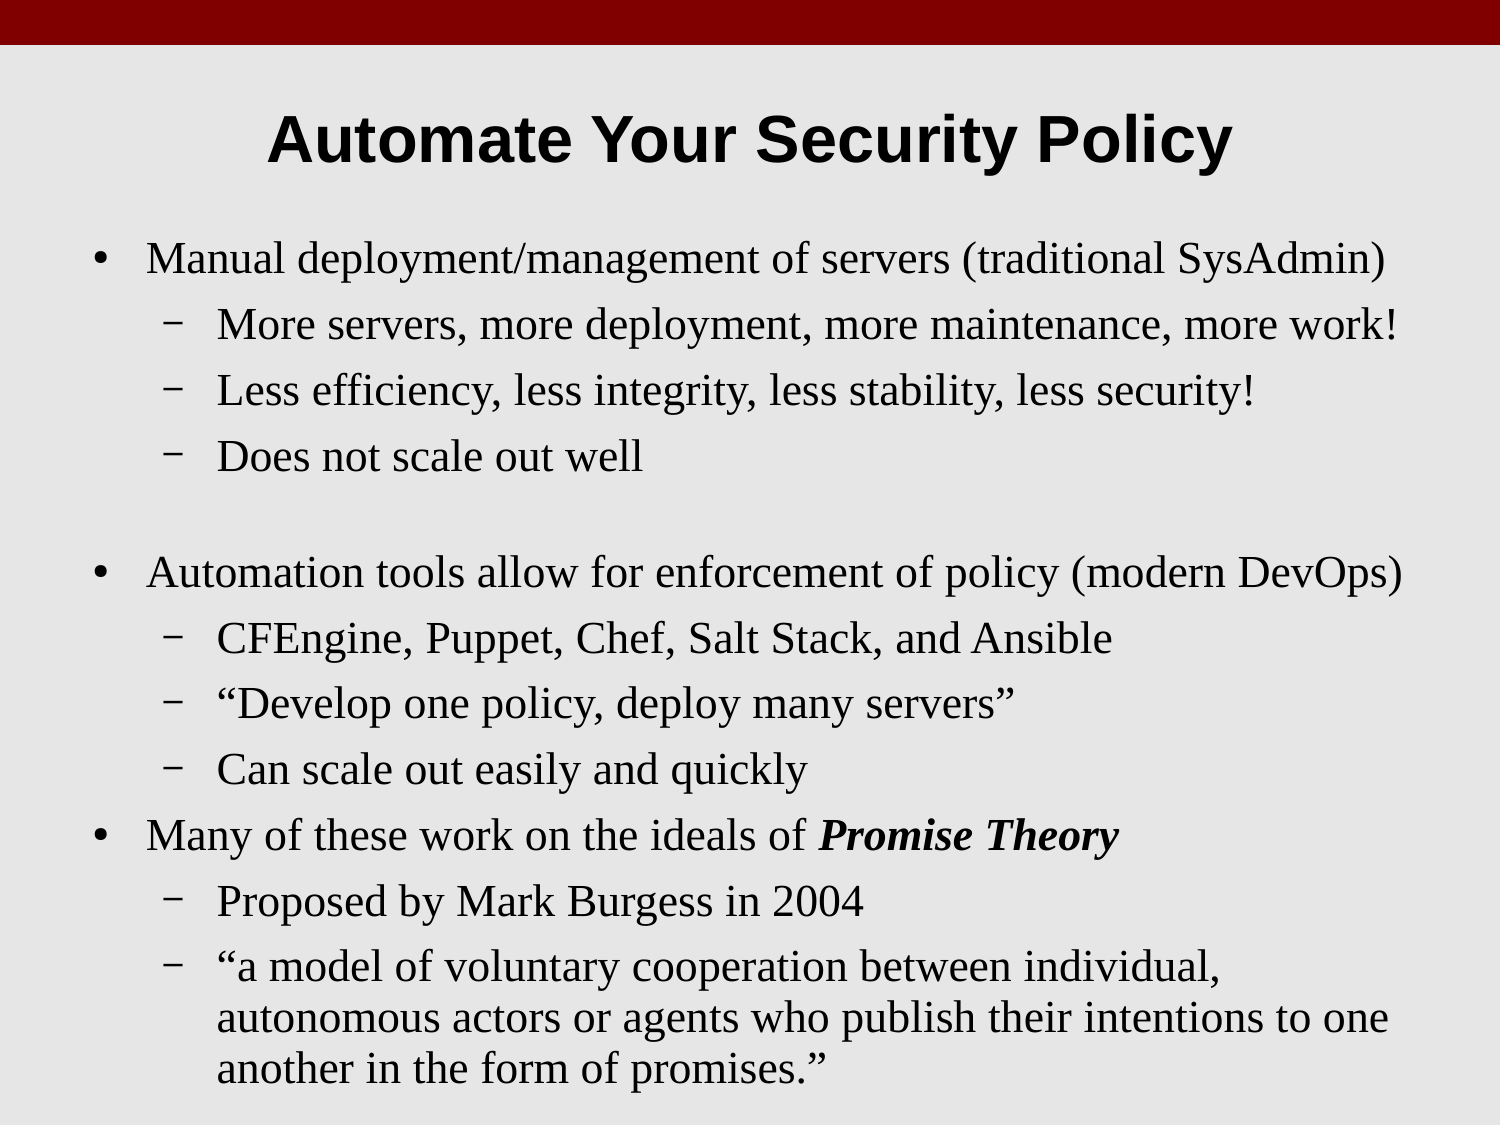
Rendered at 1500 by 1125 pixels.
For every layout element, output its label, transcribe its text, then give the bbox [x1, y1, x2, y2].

title Automate Your Security Policy [75, 45, 1425, 233]
list Manual deployment/management of servers (traditional SysAdmin) More servers, more deployment, more maintenance, more work! Less efficiency, less integrity, less stability, less security! Does not scale out well Automation tools allow for enforcement of policy (modern DevOps) CFEngine, Puppet, Chef, Salt Stack, and Ansible “Develop one policy, deploy many servers” Can scale out easily and quickly Many of these work on the ideals of Promise Theory Proposed by Mark Burgess in 2004 “a model of voluntary cooperation between individual, autonomous actors or agents who publish their intentions to one another in the form of promises.” [75, 233, 1425, 1096]
